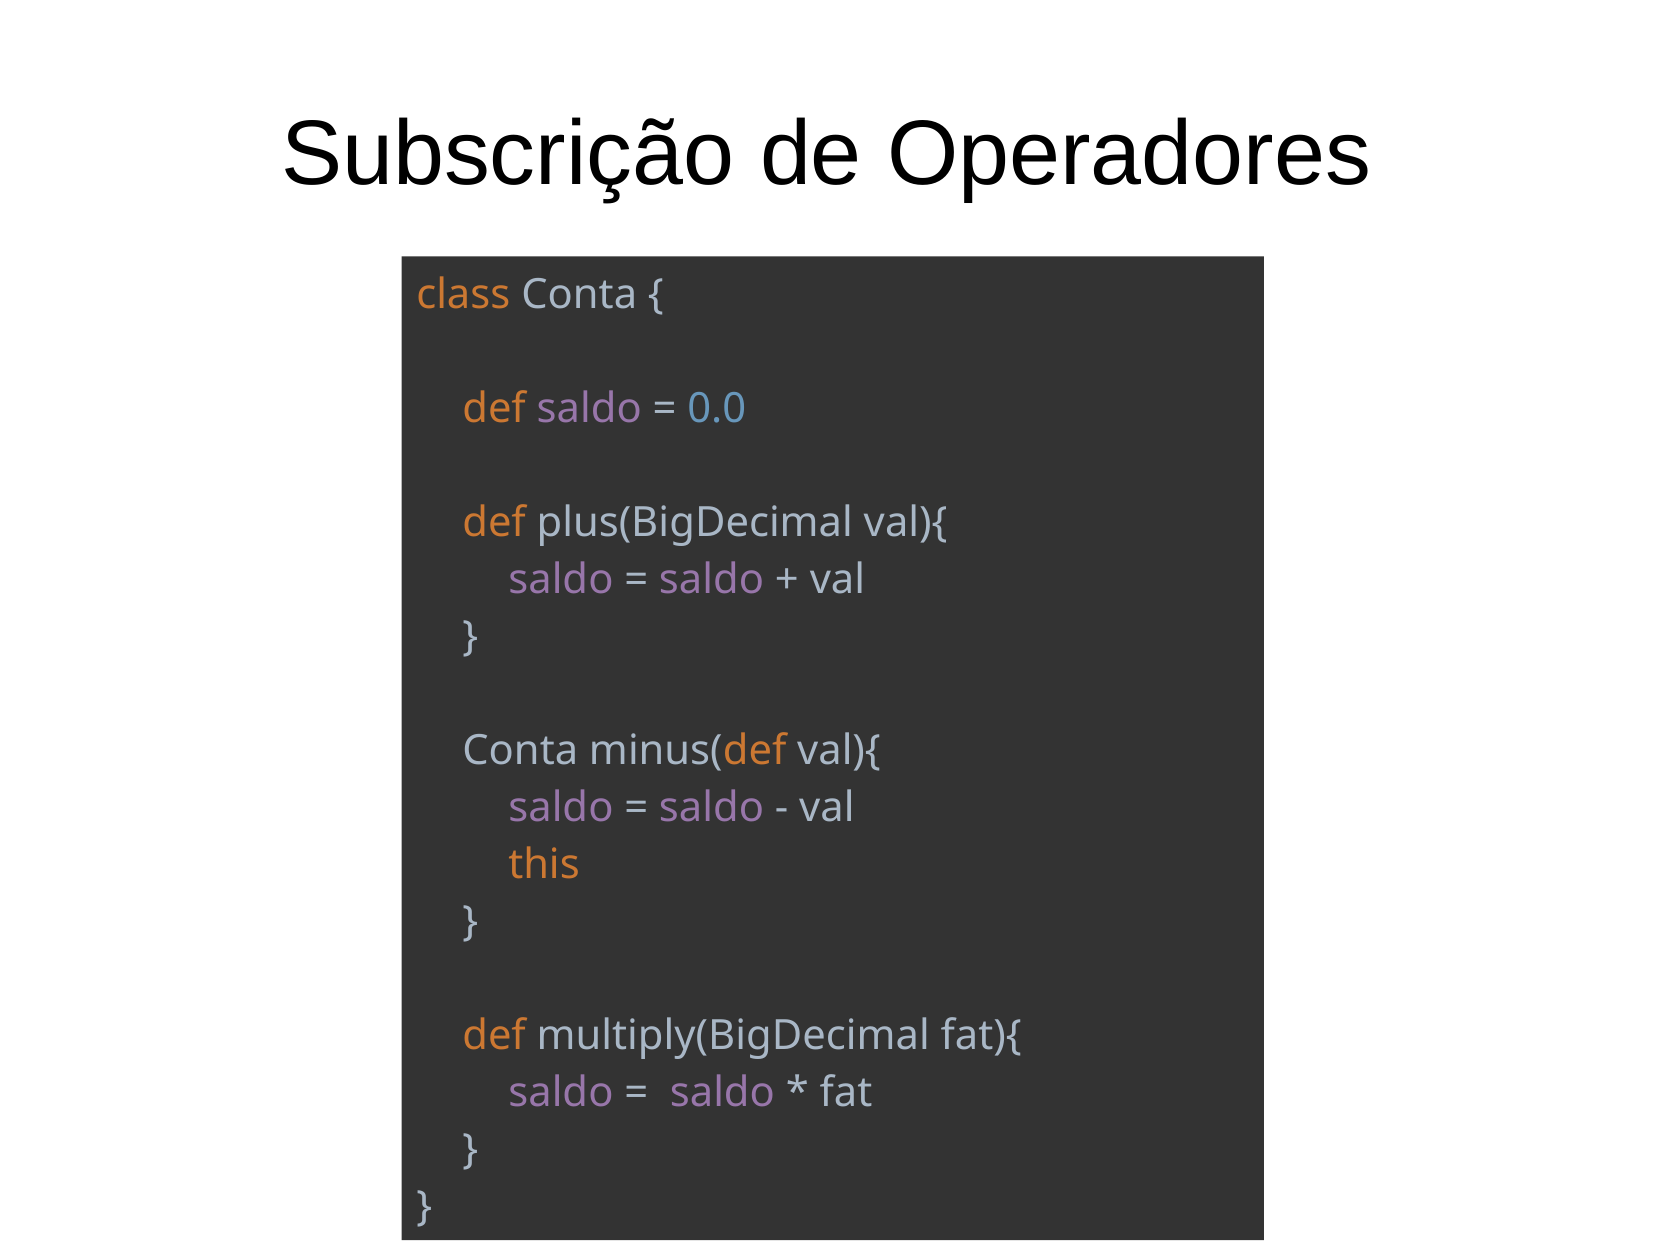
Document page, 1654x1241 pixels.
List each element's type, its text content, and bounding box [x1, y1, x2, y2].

title Subscrição de Operadores [82, 49, 1571, 257]
text_box class Conta { def saldo = 0.0 def plus(BigDecimal val){ saldo = saldo + val } Conta minus(def val){ saldo = saldo - val this } def multiply(BigDecimal fat){ saldo = saldo * fat } } [401, 256, 1264, 1169]
